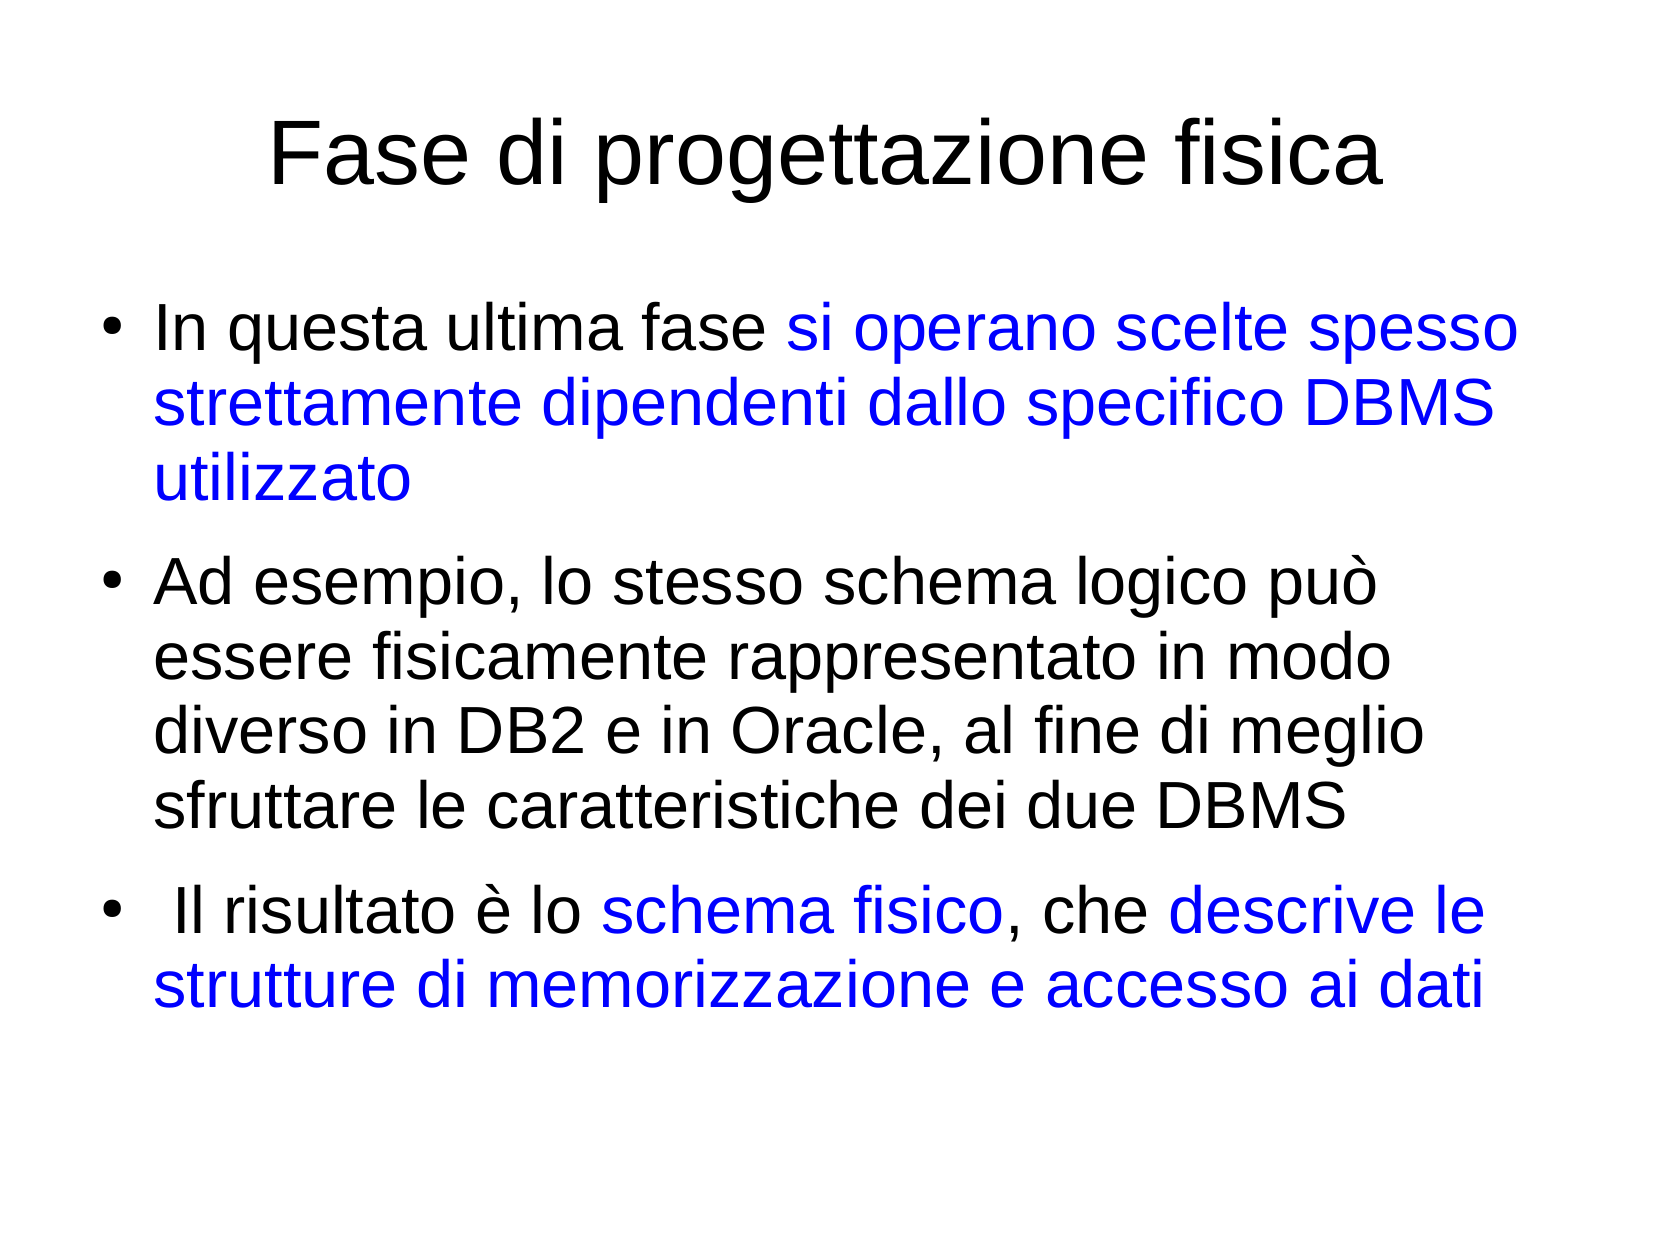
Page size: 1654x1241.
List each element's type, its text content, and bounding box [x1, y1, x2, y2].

list In questa ultima fase si operano scelte spesso strettamente dipendenti dallo specifico DBMS utilizzato Ad esempio, lo stesso schema logico può essere fisicamente rappresentato in modo diverso in DB2 e in Oracle, al fine di meglio sfruttare le caratteristiche dei due DBMS Il risultato è lo schema fisico, che descrive le strutture di memorizzazione e accesso ai dati [82, 290, 1538, 1217]
title Fase di progettazione fisica [82, 49, 1571, 257]
